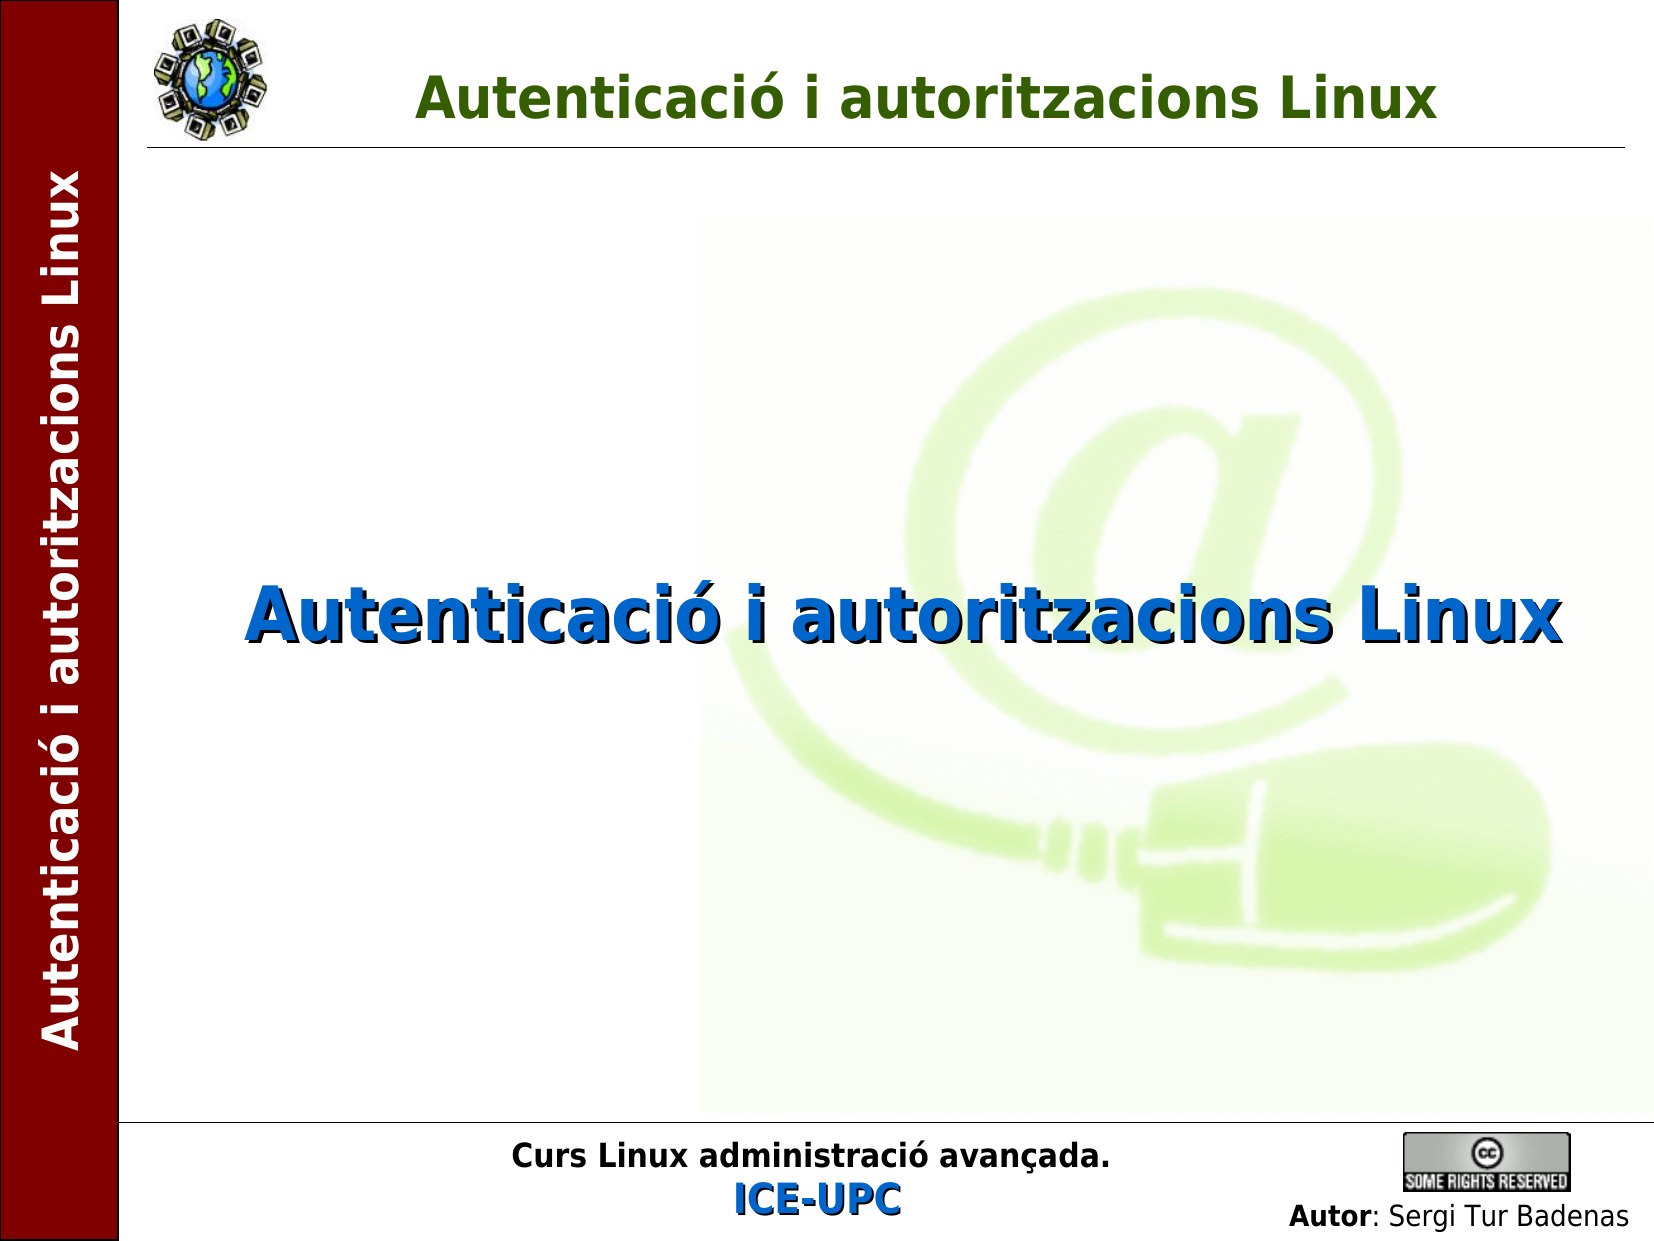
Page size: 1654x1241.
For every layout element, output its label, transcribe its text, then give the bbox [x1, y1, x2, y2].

subtitle Autenticació i autoritzacions Linux [141, 242, 1630, 1093]
picture [1403, 1132, 1571, 1192]
picture [700, 217, 1654, 1113]
title Autenticació i autoritzacions Linux [183, 49, 1654, 148]
picture [154, 19, 268, 142]
